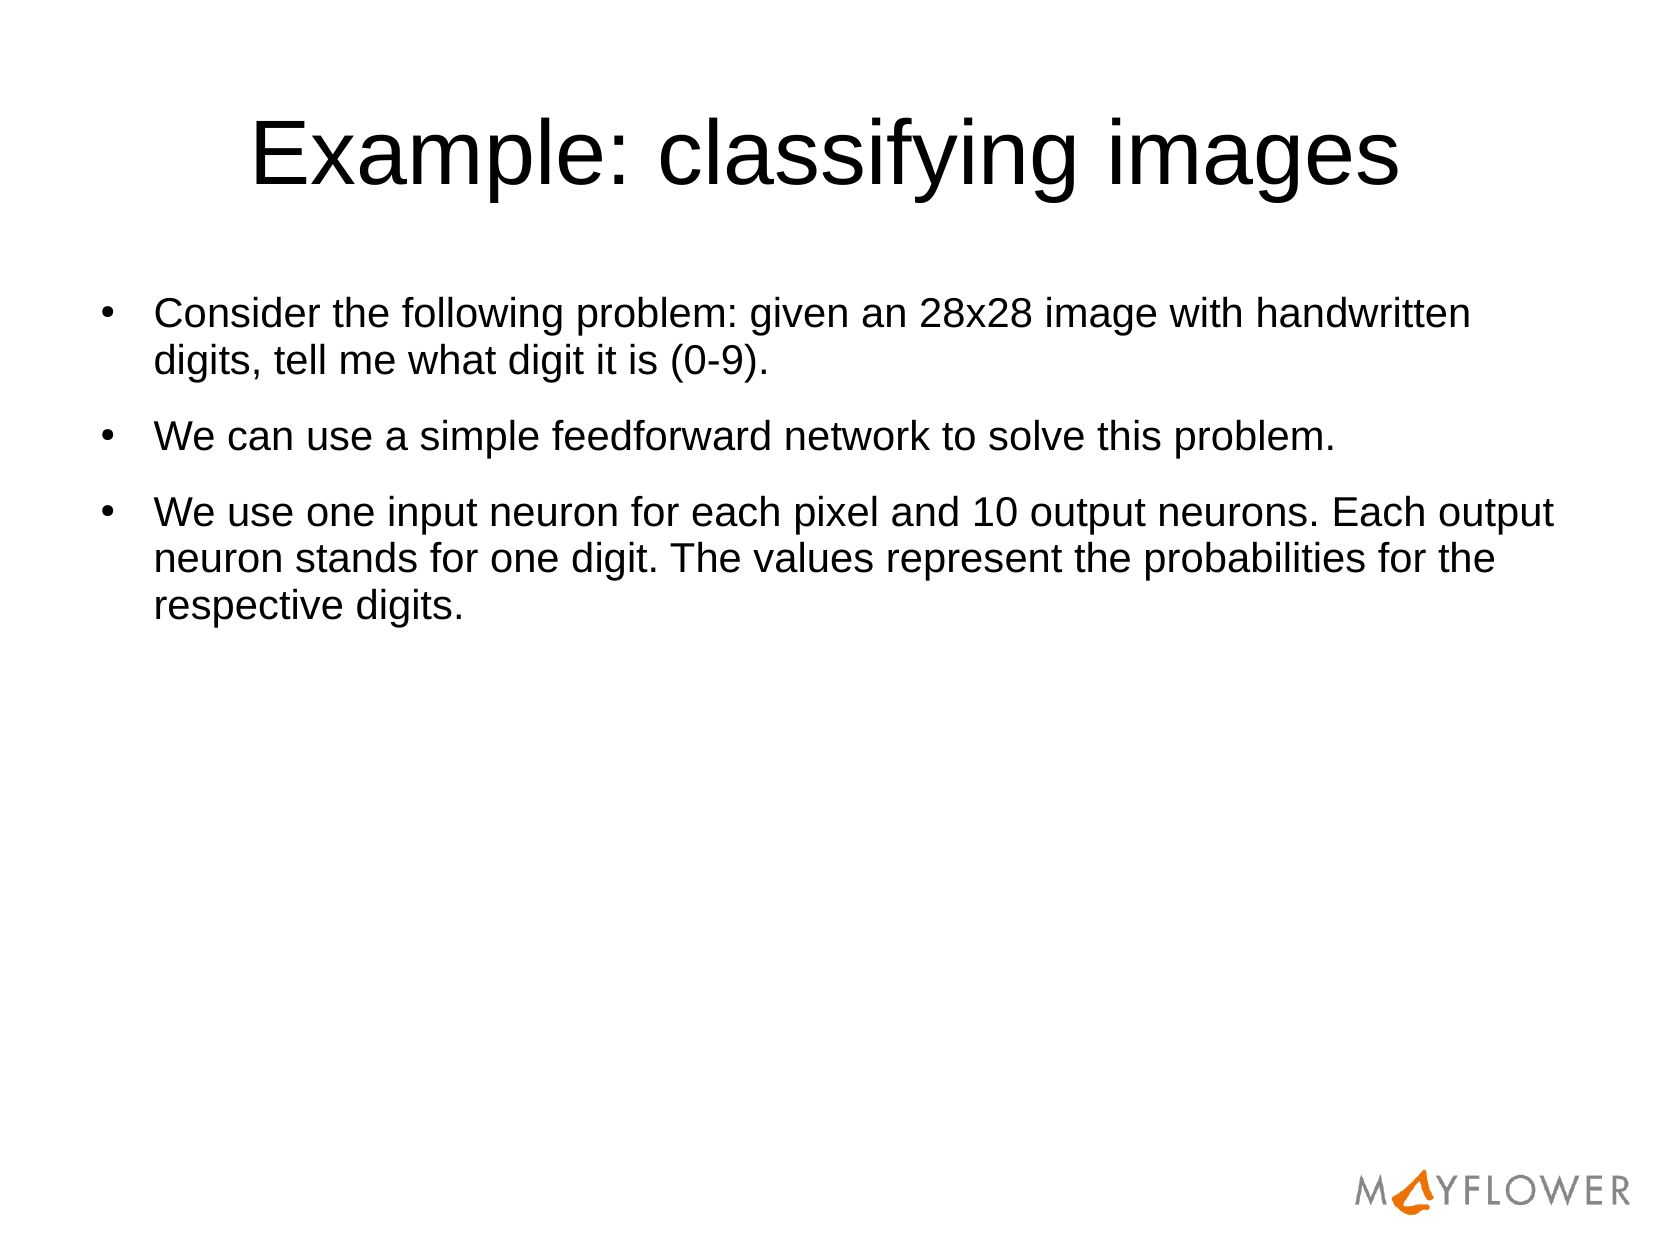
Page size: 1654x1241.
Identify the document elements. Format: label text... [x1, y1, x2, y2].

title Example: classifying images [82, 49, 1571, 257]
picture [1355, 1169, 1630, 1215]
list Consider the following problem: given an 28x28 image with handwritten digits, tell me what digit it is (0-9). We can use a simple feedforward network to solve this problem. We use one input neuron for each pixel and 10 output neurons. Each output neuron stands for one digit. The values represent the probabilities for the respective digits. [82, 290, 1571, 1010]
